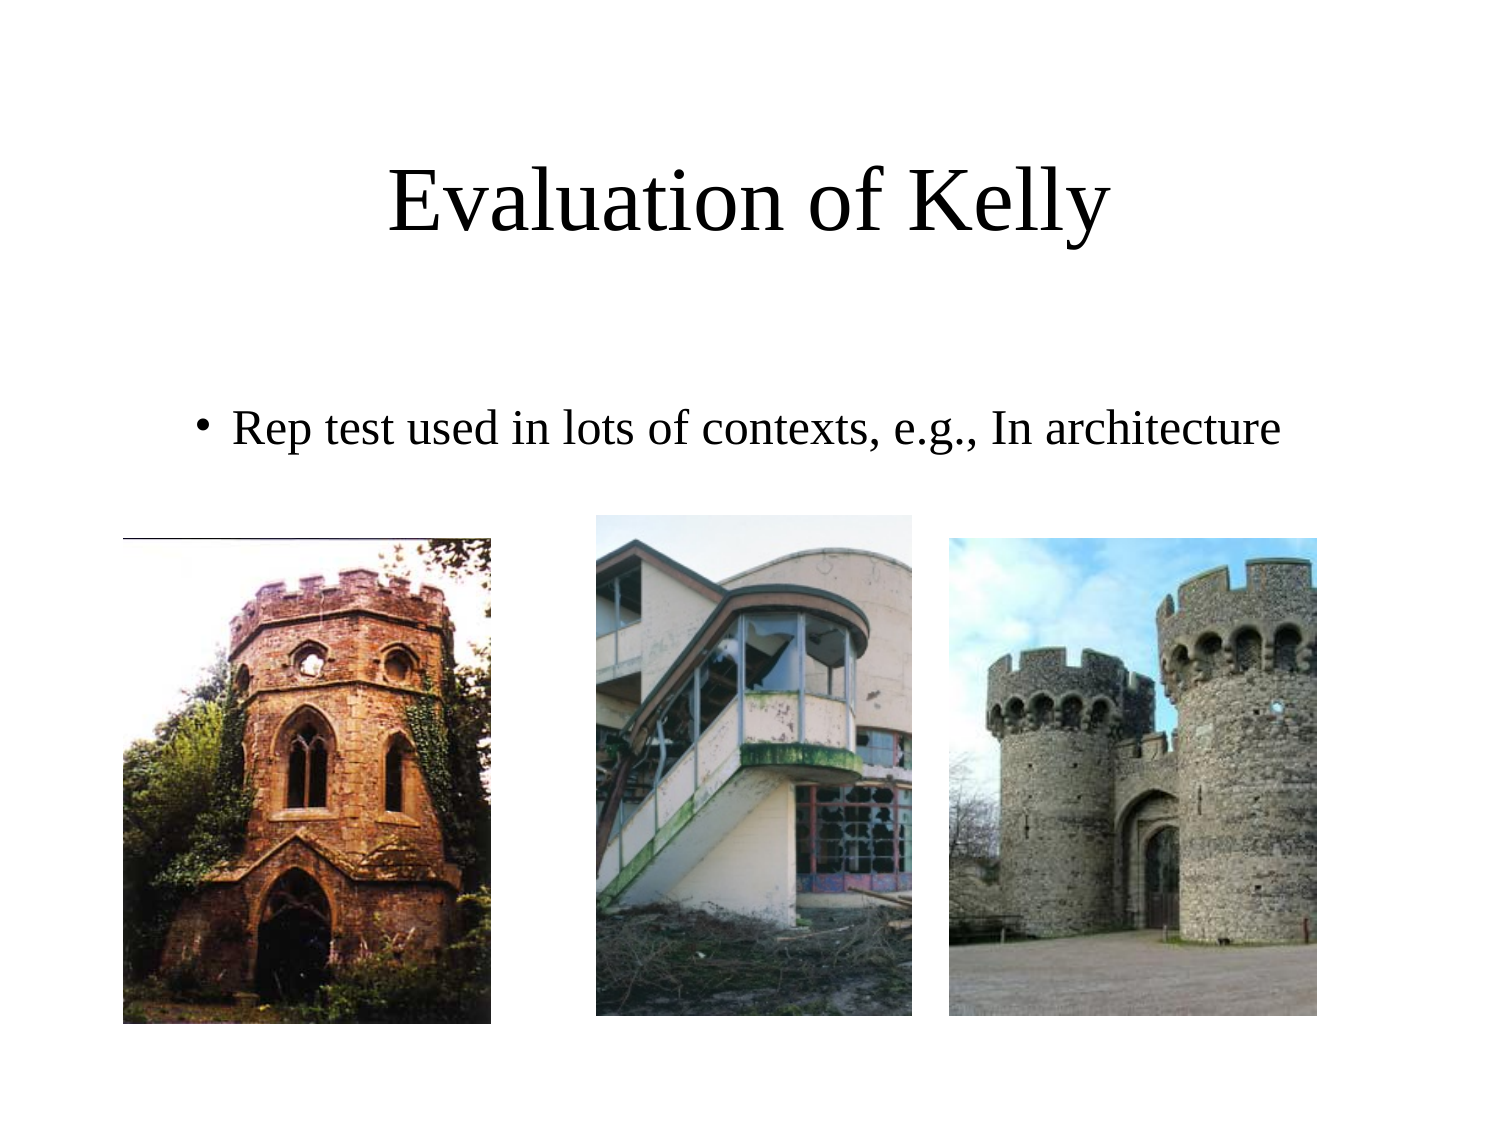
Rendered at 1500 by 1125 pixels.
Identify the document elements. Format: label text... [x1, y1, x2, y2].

title Evaluation of Kelly [112, 99, 1388, 288]
picture [596, 515, 912, 1016]
picture [123, 538, 491, 1024]
list Rep test used in lots of contexts, e.g., In architecture [29, 295, 1305, 971]
picture [949, 538, 1317, 1016]
